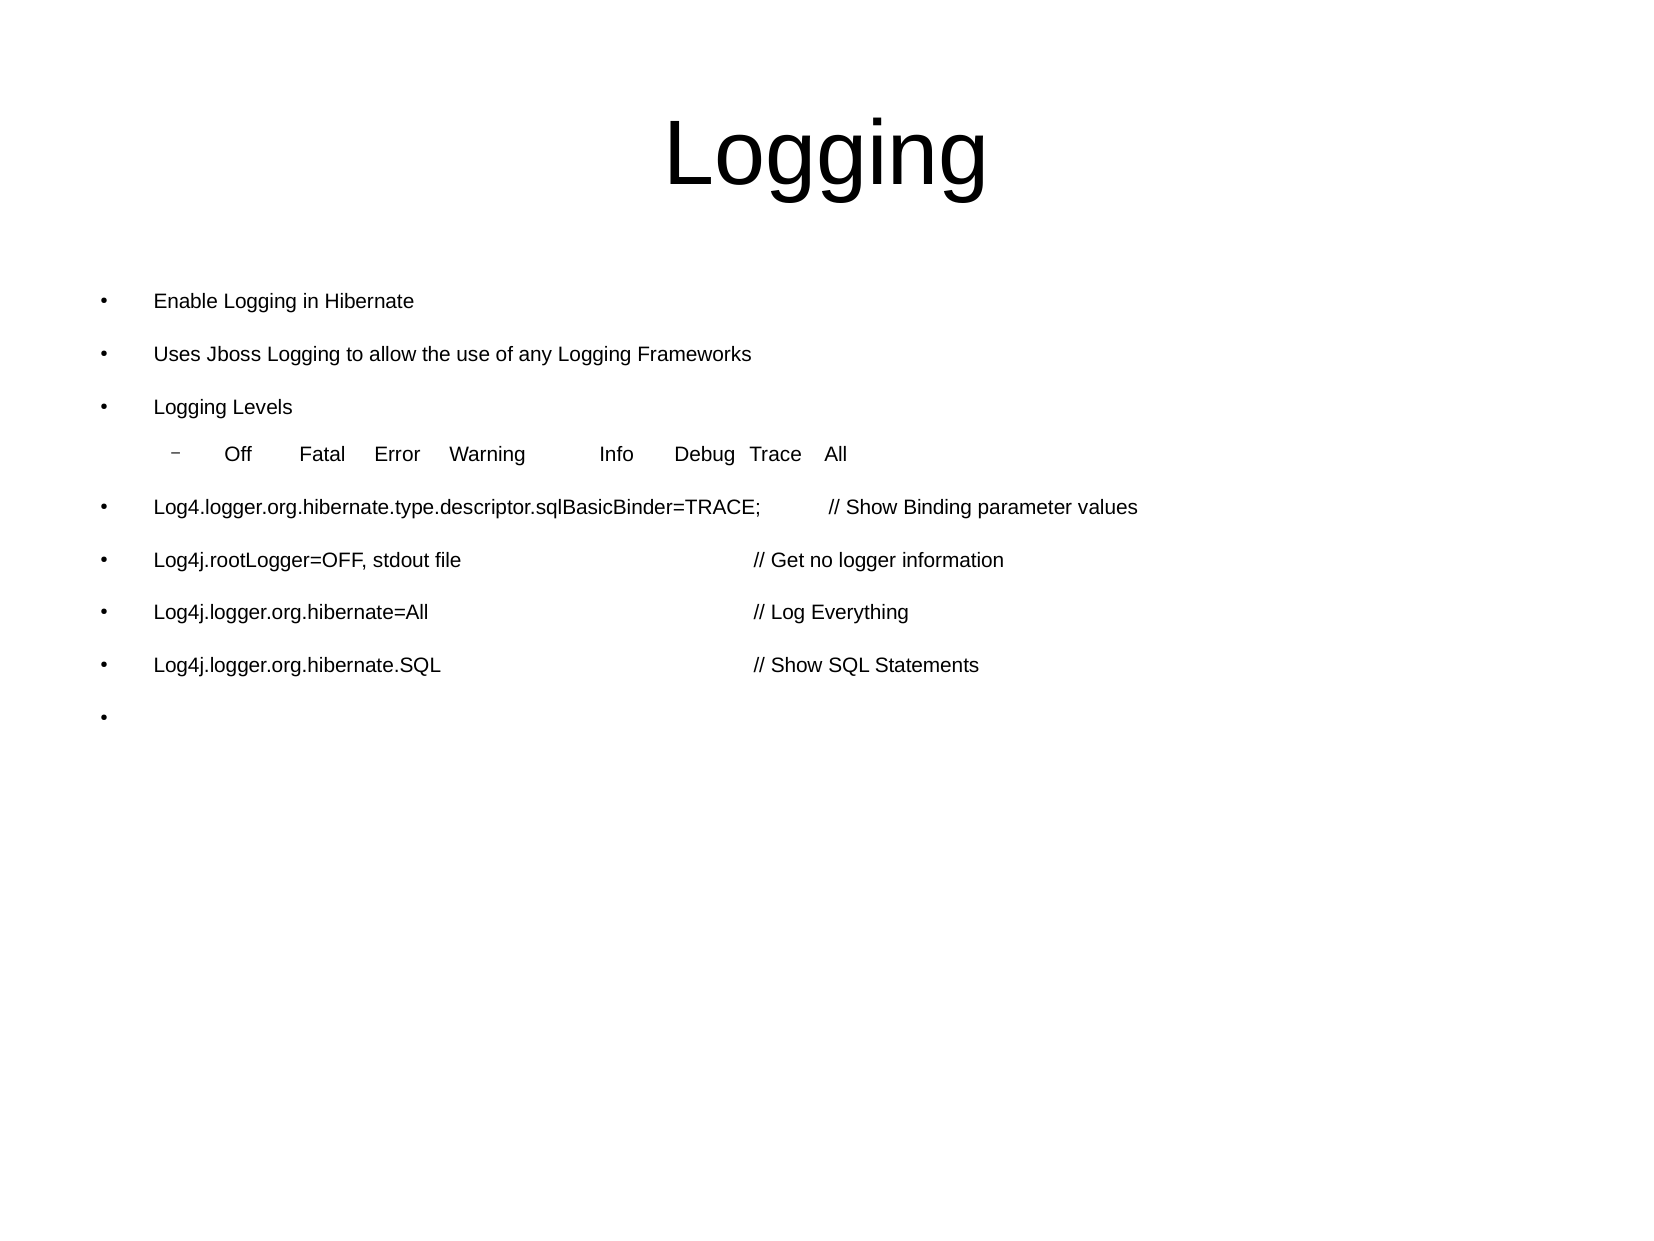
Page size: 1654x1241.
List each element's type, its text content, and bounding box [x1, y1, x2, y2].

title Logging [82, 49, 1571, 257]
list Enable Logging in Hibernate Uses Jboss Logging to allow the use of any Logging Frameworks Logging Levels Off Fatal Error Warning Info Debug Trace All Log4.logger.org.hibernate.type.descriptor.sqlBasicBinder=TRACE; // Show Binding parameter values Log4j.rootLogger=OFF, stdout file // Get no logger information Log4j.logger.org.hibernate=All // Log Everything Log4j.logger.org.hibernate.SQL // Show SQL Statements [82, 290, 1571, 1201]
